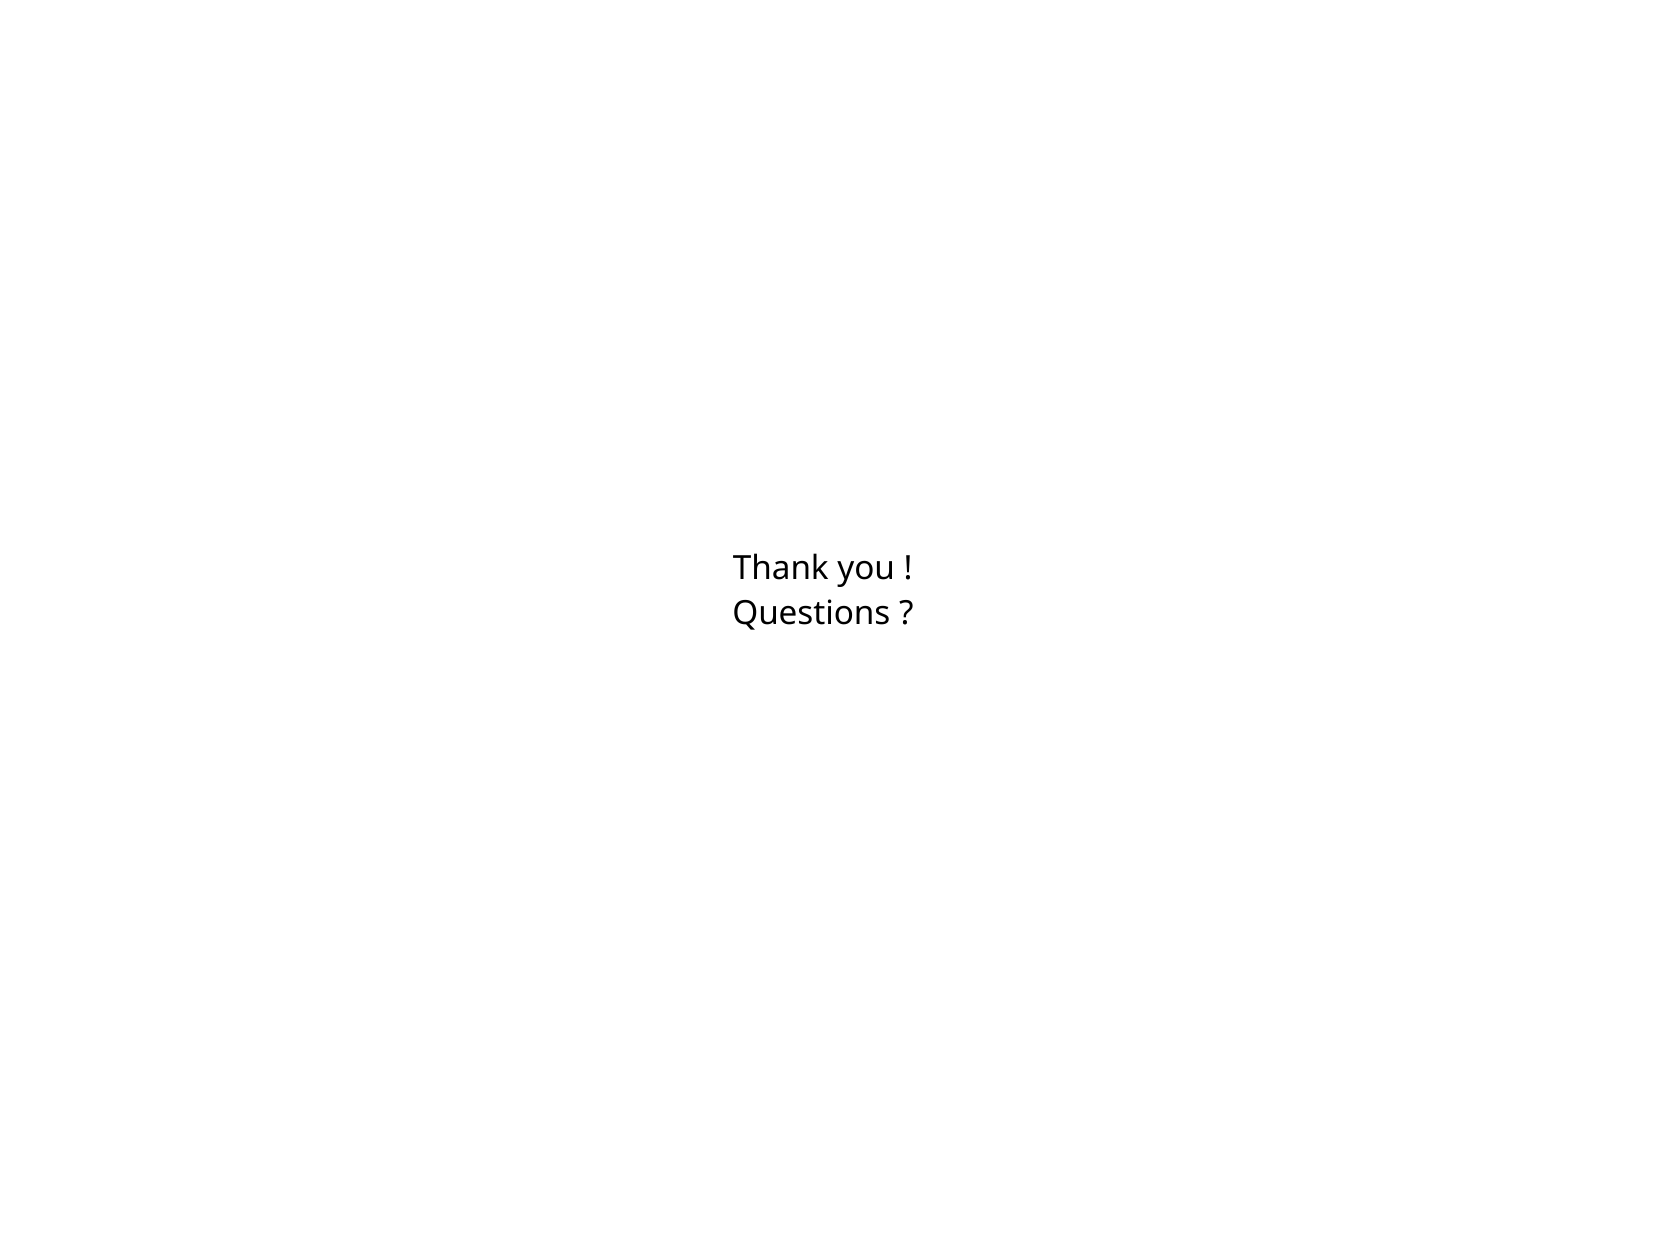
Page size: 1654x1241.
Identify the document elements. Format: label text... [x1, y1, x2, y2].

text_box Thank you ! Questions ? [717, 553, 937, 687]
